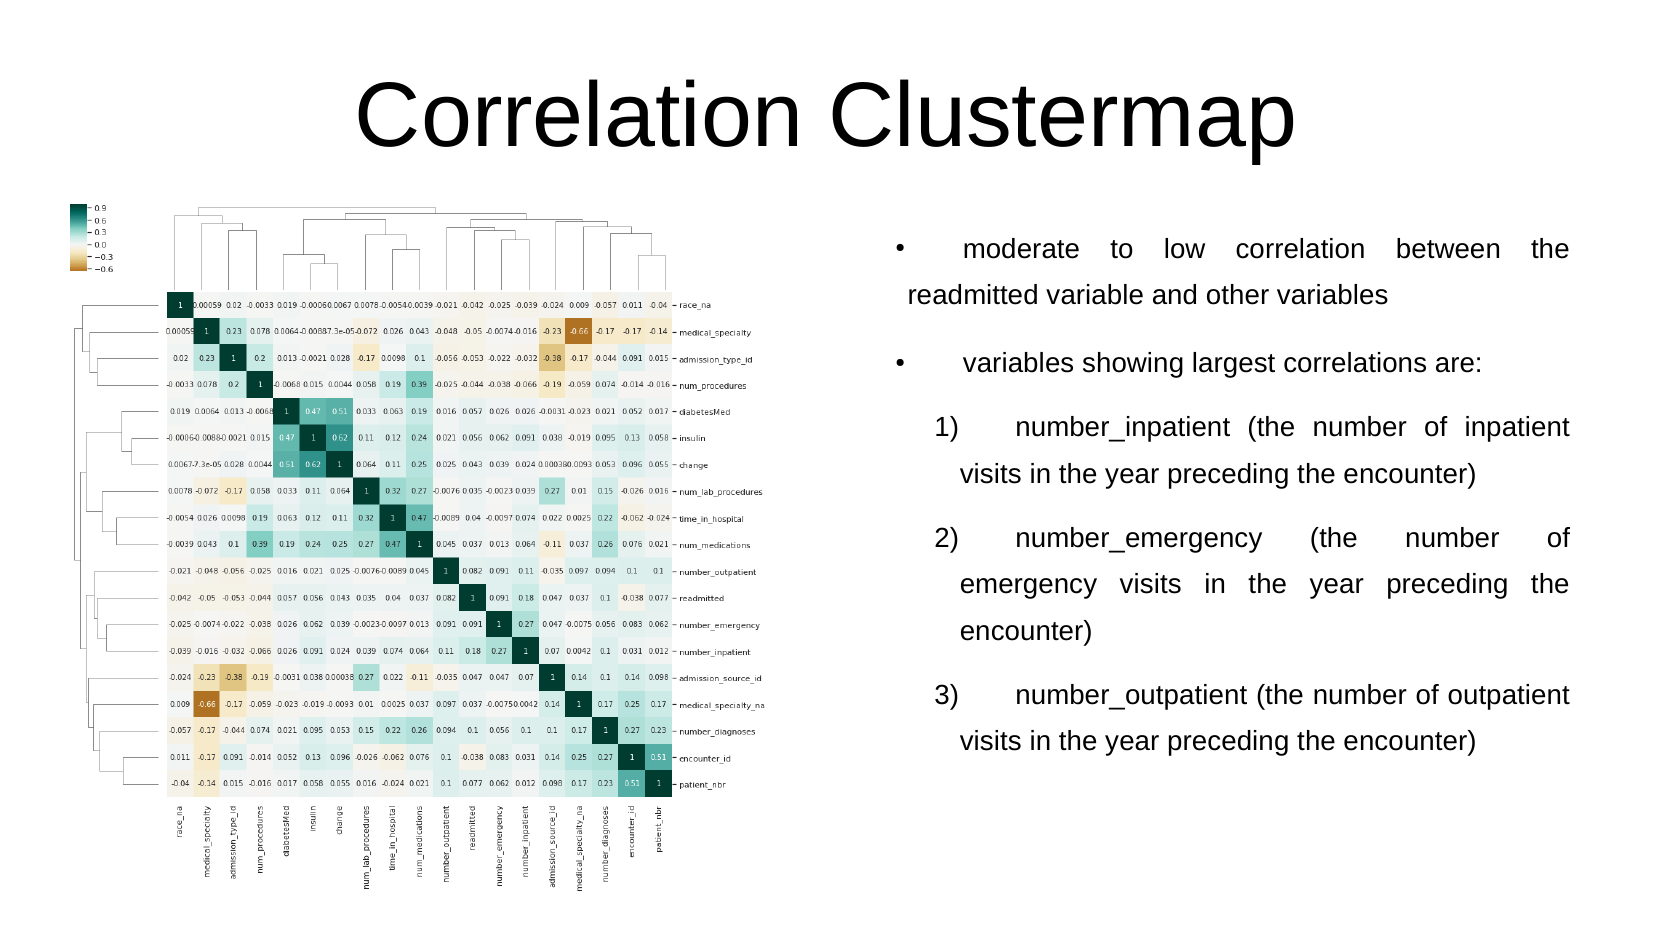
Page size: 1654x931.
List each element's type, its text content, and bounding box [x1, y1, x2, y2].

title Correlation Clustermap [82, 37, 1571, 193]
picture [60, 194, 769, 895]
list moderate to low correlation between the readmitted variable and other variables variables showing largest correlations are: number_inpatient (the number of inpatient visits in the year preceding the encounter) number_emergency (the number of emergency visits in the year preceding the encounter) number_outpatient (the number of outpatient visits in the year preceding the encounter) [855, 217, 1571, 758]
